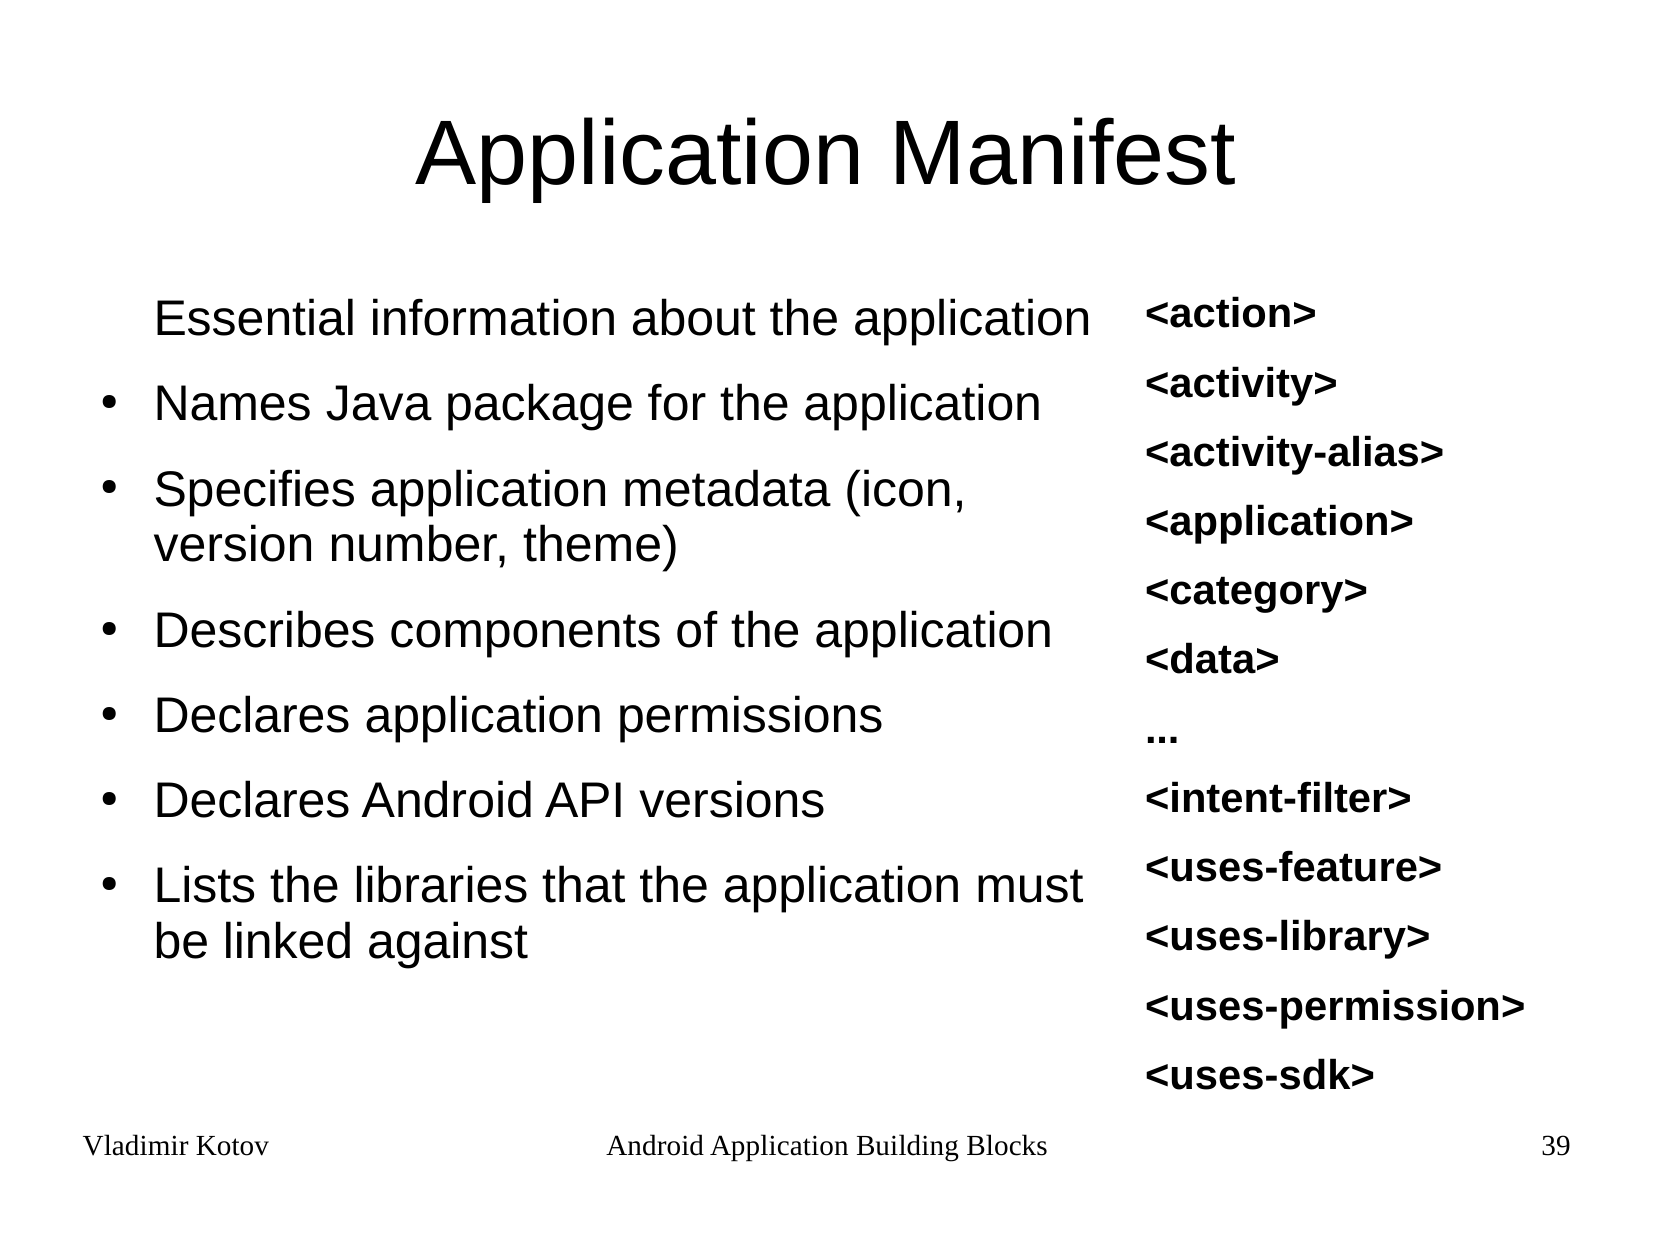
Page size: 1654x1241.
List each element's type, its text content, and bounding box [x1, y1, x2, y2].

list <action> <activity> <activity-alias> <application> <category> <data> ... <intent-filter> <uses-feature> <uses-library> <uses-permission> <uses-sdk> [1144, 290, 1572, 1109]
title Application Manifest [82, 49, 1571, 257]
list Essential information about the application Names Java package for the application Specifies application metadata (icon, version number, theme) Describes components of the application Declares application permissions Declares Android API versions Lists the libraries that the application must be linked against [82, 290, 1117, 1109]
